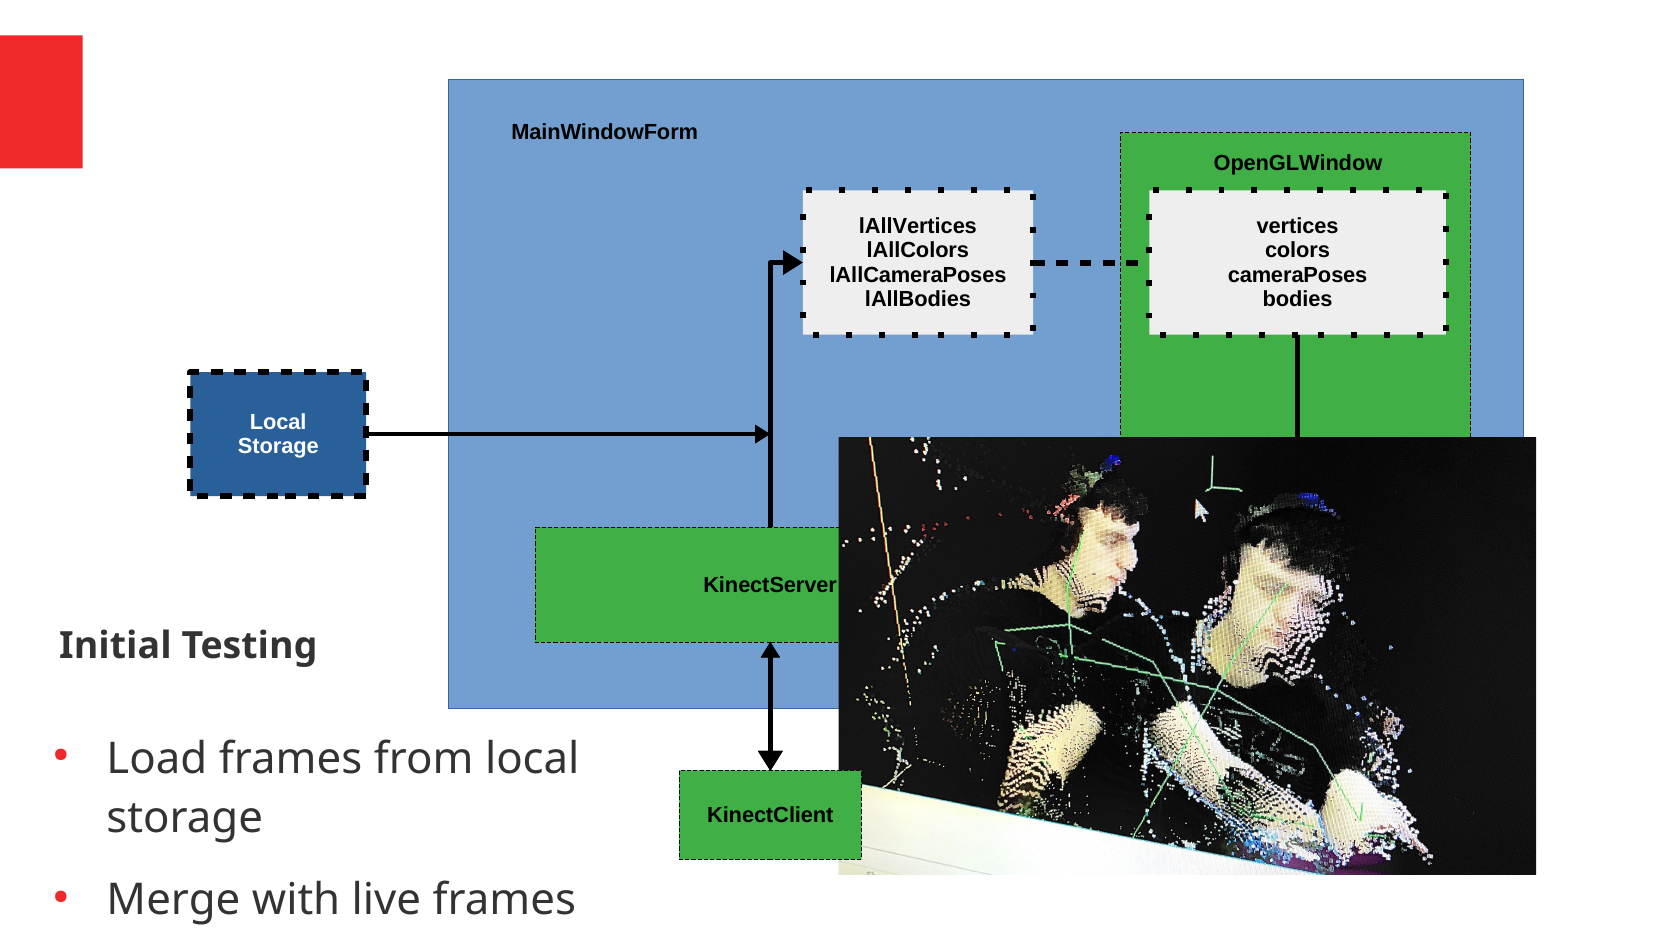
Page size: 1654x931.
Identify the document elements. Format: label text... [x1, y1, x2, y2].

text_box KinectClient [679, 770, 862, 860]
text_box KinectServer [535, 527, 838, 643]
text_box MainWindowForm [472, 119, 737, 169]
text_box lAllVertices lAllColors lAllCameraPoses lAllBodies [802, 190, 1034, 335]
text_box OpenGLWindow [1197, 150, 1399, 176]
text_box [448, 79, 1524, 527]
text_box Local Storage [190, 372, 367, 497]
text_box vertices colors cameraPoses bodies [1149, 190, 1446, 335]
text_box [448, 436, 769, 709]
list Load frames from local storage Merge with live frames [35, 726, 627, 931]
title Initial Testing [59, 566, 497, 723]
text_box [772, 643, 838, 709]
picture [838, 437, 1537, 875]
